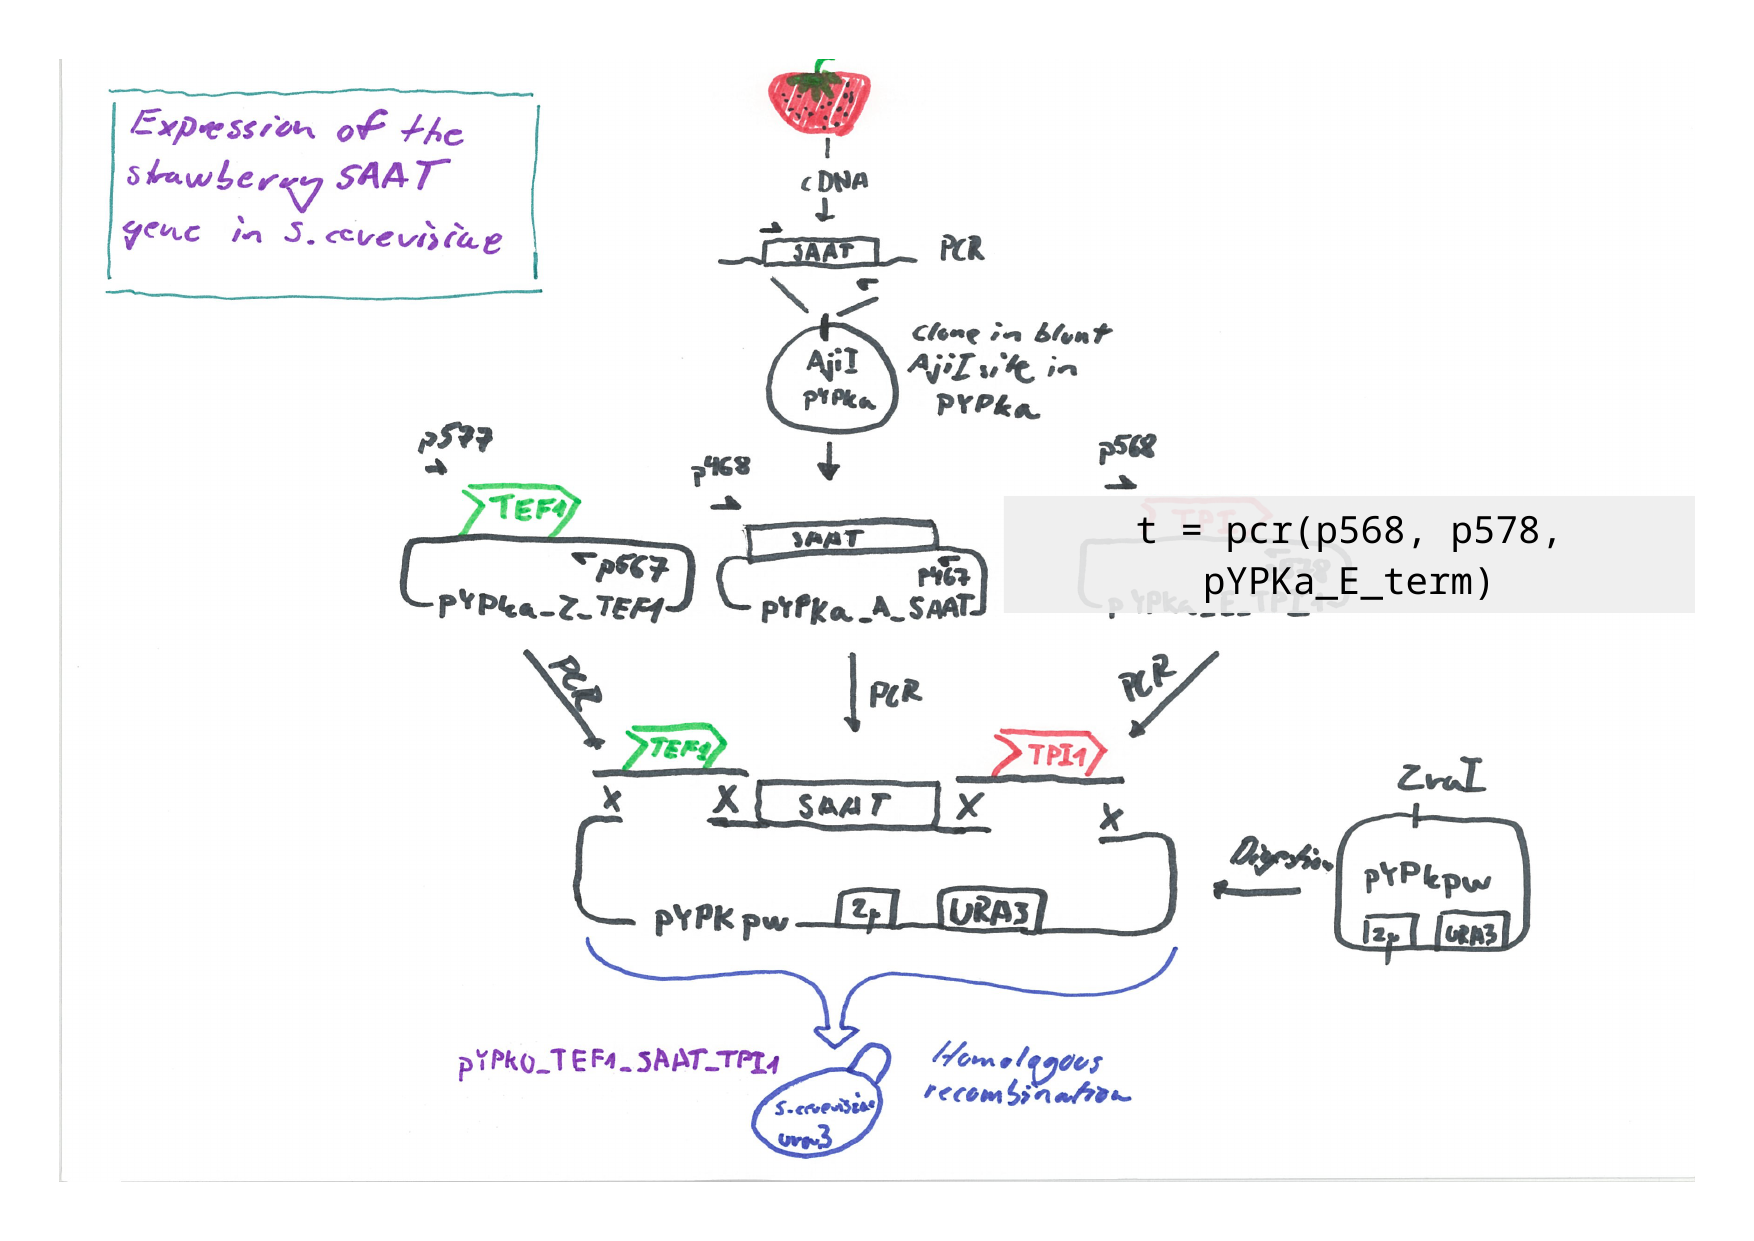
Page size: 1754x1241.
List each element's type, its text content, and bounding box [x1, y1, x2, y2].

text_box t = pcr(p568, p578, pYPKa_E_term) [1003, 496, 1695, 567]
picture [59, 59, 1695, 1182]
